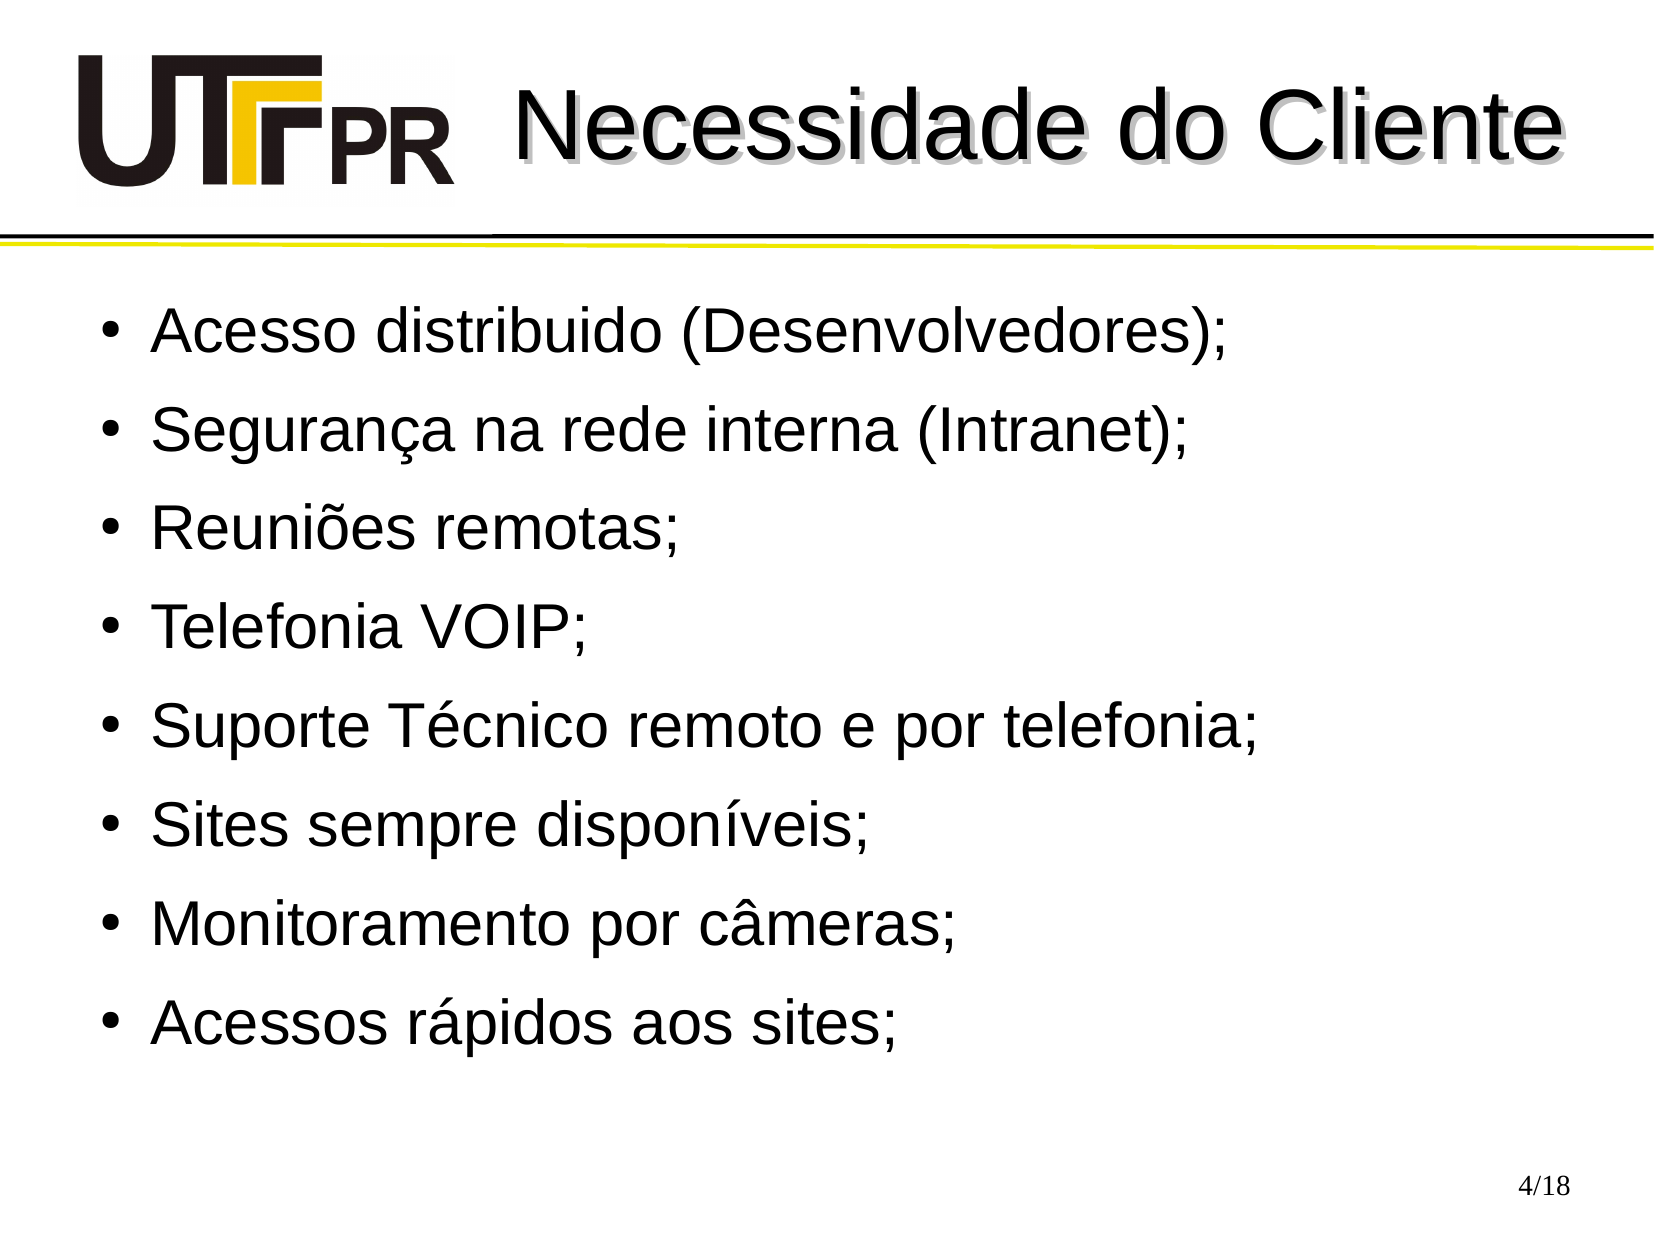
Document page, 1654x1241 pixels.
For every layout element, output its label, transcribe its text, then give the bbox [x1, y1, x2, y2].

title Necessidade do Cliente [507, 49, 1571, 201]
picture [76, 55, 455, 207]
list Acesso distribuido (Desenvolvedores); Segurança na rede interna (Intranet); Reuniões remotas; Telefonia VOIP; Suporte Técnico remoto e por telefonia; Sites sempre disponíveis; Monitoramento por câmeras; Acessos rápidos aos sites; [82, 295, 1571, 1063]
